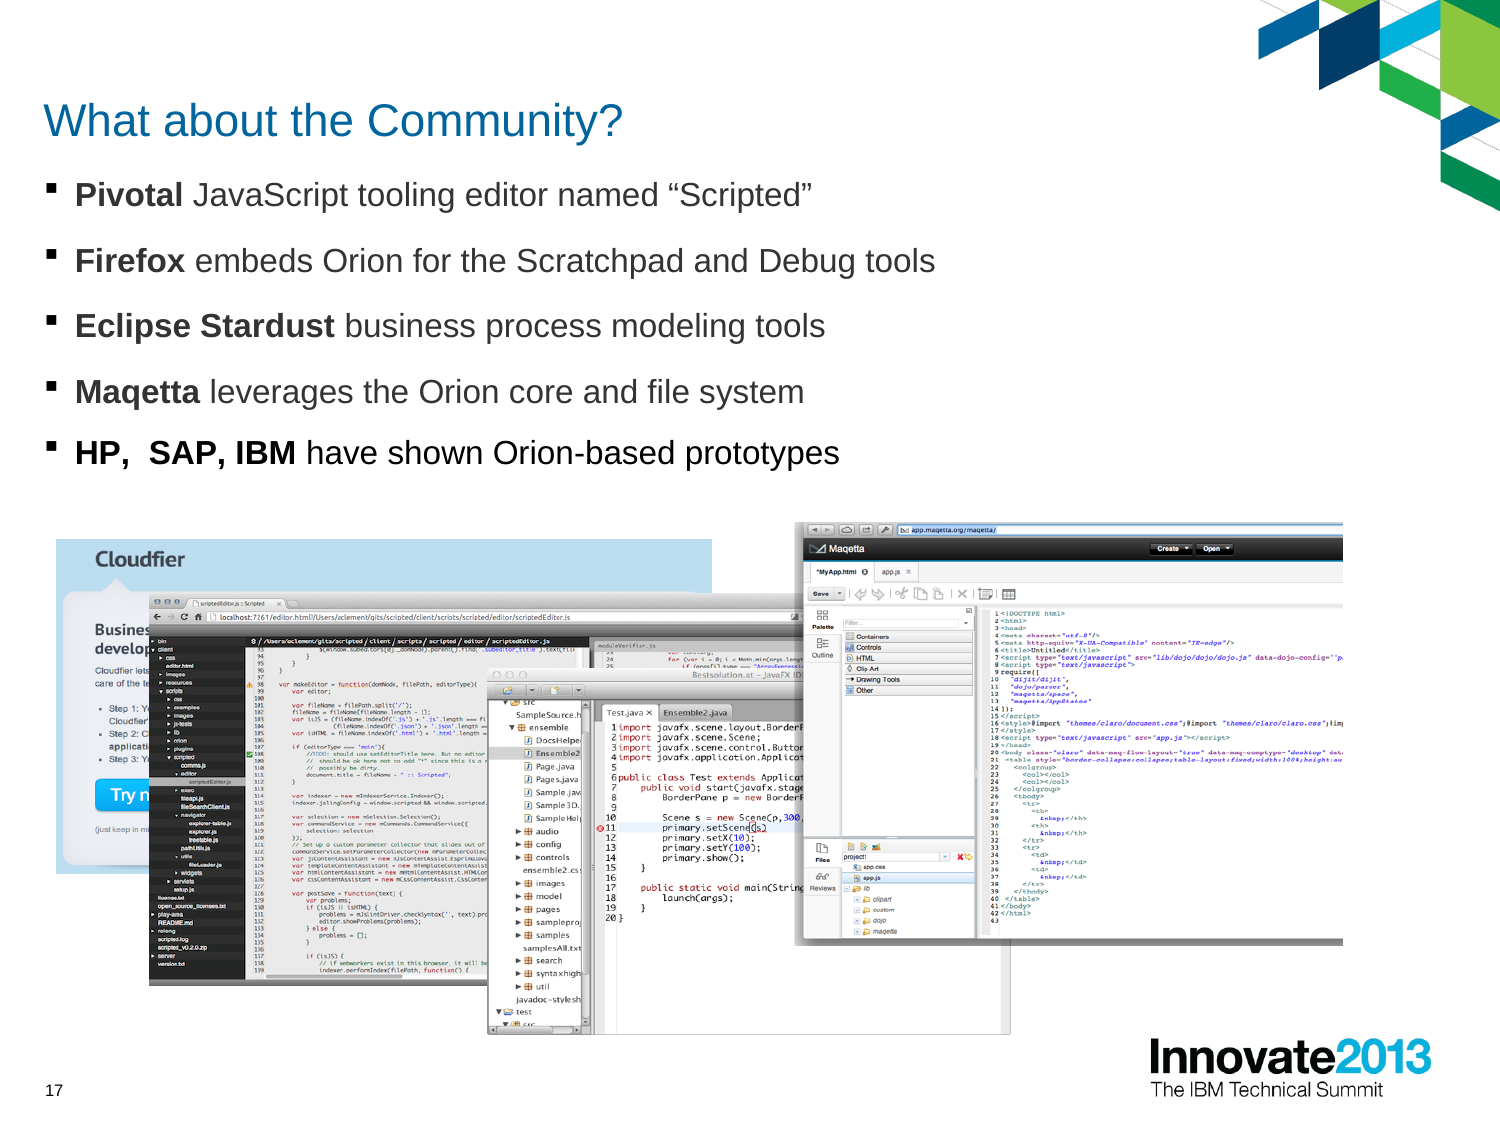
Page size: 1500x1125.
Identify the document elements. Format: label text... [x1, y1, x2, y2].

picture [1254, 0, 1500, 219]
picture [56, 522, 1343, 1035]
picture [1150, 1034, 1433, 1105]
title What about the Community? [28, 88, 1247, 154]
list Pivotal JavaScript tooling editor named “Scripted” Firefox embeds Orion for the Scratchpad and Debug tools Eclipse Stardust business process modeling tools Maqetta leverages the Orion core and file system HP, SAP, IBM have shown Orion-based prototypes [28, 160, 1439, 1007]
text_box <number> [29, 1072, 91, 1103]
